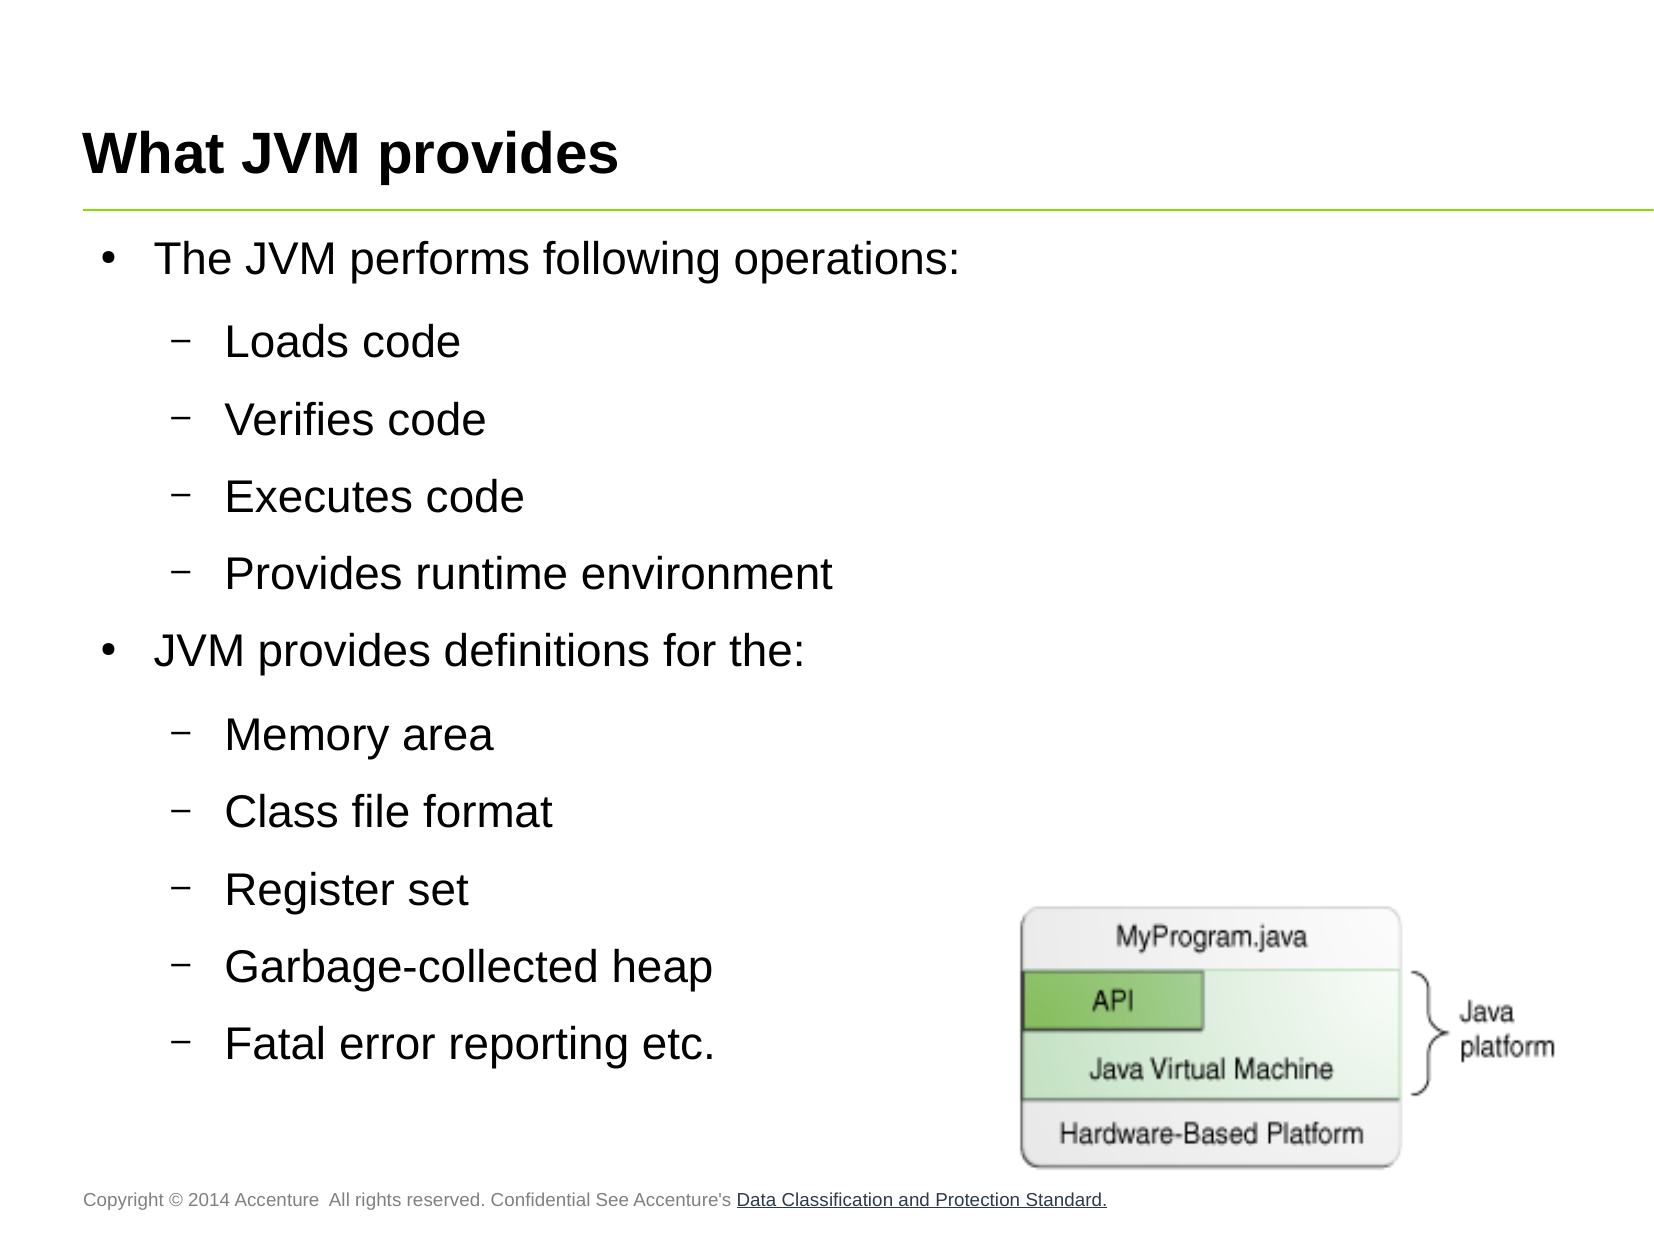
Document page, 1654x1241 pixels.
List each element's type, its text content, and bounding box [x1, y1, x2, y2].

title What JVM provides [82, 49, 1571, 232]
list The JVM performs following operations: Loads code Verifies code Executes code Provides runtime environment JVM provides definitions for the: Memory area Class file format Register set Garbage-collected heap Fatal error reporting etc. [82, 232, 1608, 1126]
picture [999, 888, 1583, 1192]
